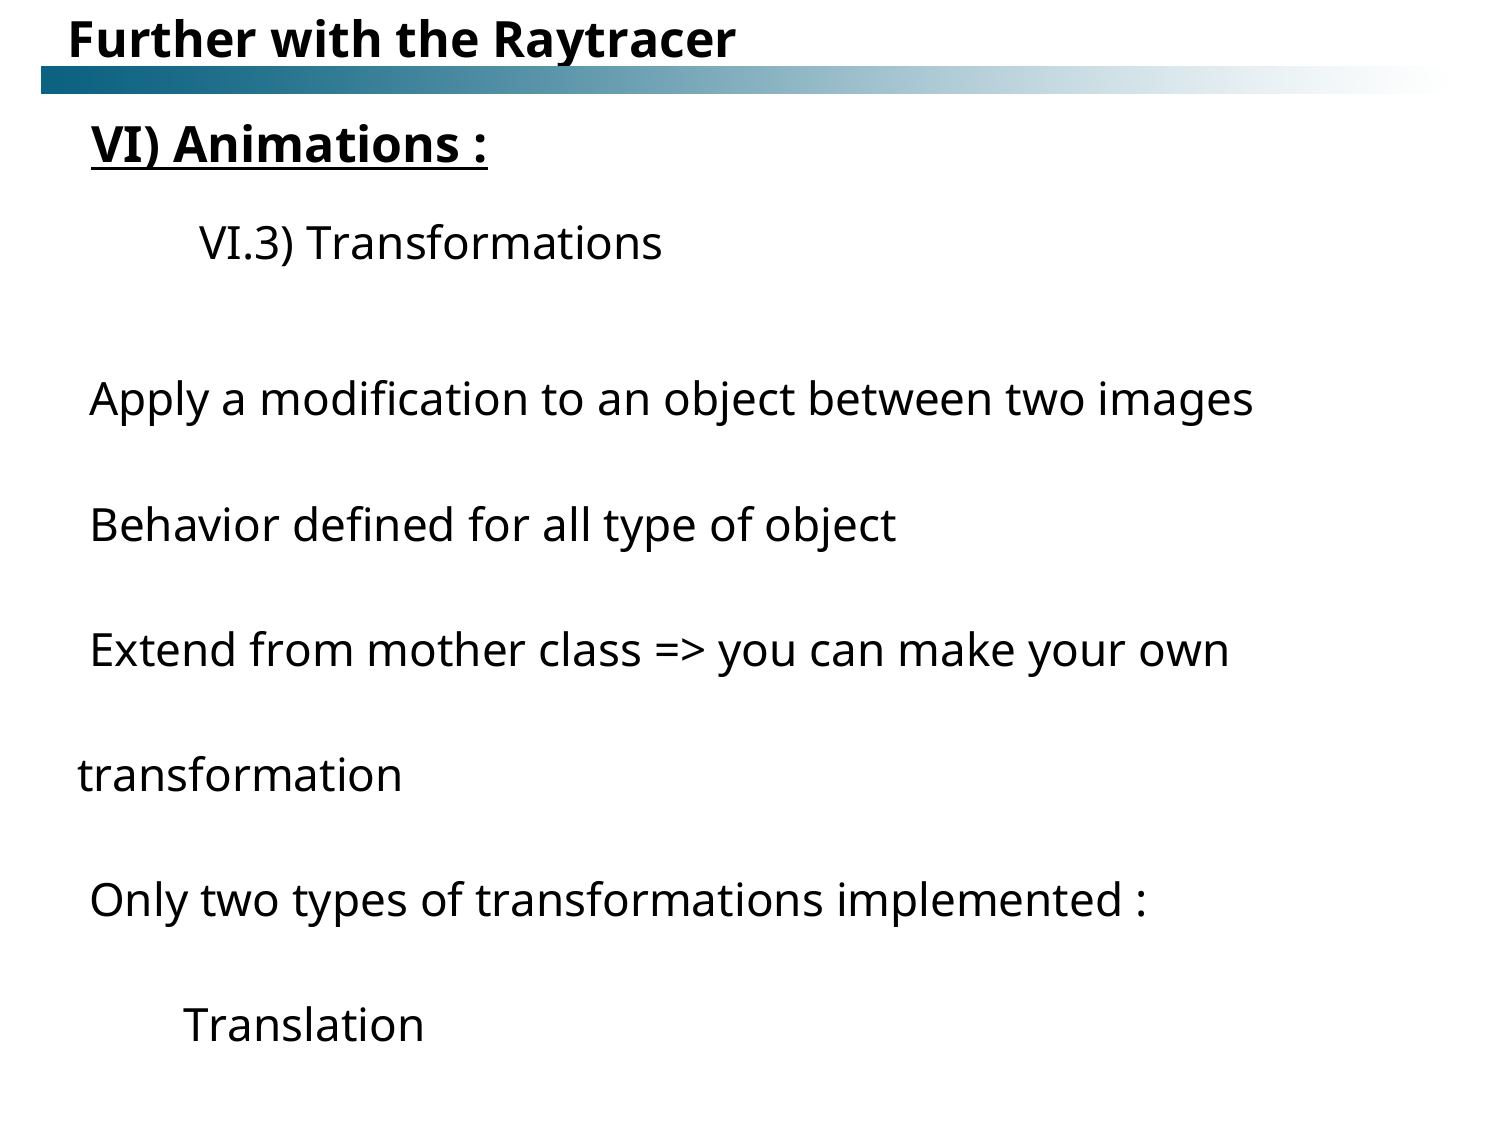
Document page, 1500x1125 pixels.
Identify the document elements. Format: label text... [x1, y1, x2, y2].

text_box VI.3) Transformations [184, 203, 1182, 282]
text_box Apply a modification to an object between two images Behavior defined for all type of object Extend from mother class => you can make your own transformation Only two types of transformations implemented : Translation Rotation We could modify all parameters of each object in a transformation [62, 296, 1483, 1078]
text_box VI) Animations : [76, 101, 857, 186]
title Further with the Raytracer [53, 1, 859, 66]
picture [41, 66, 1471, 94]
